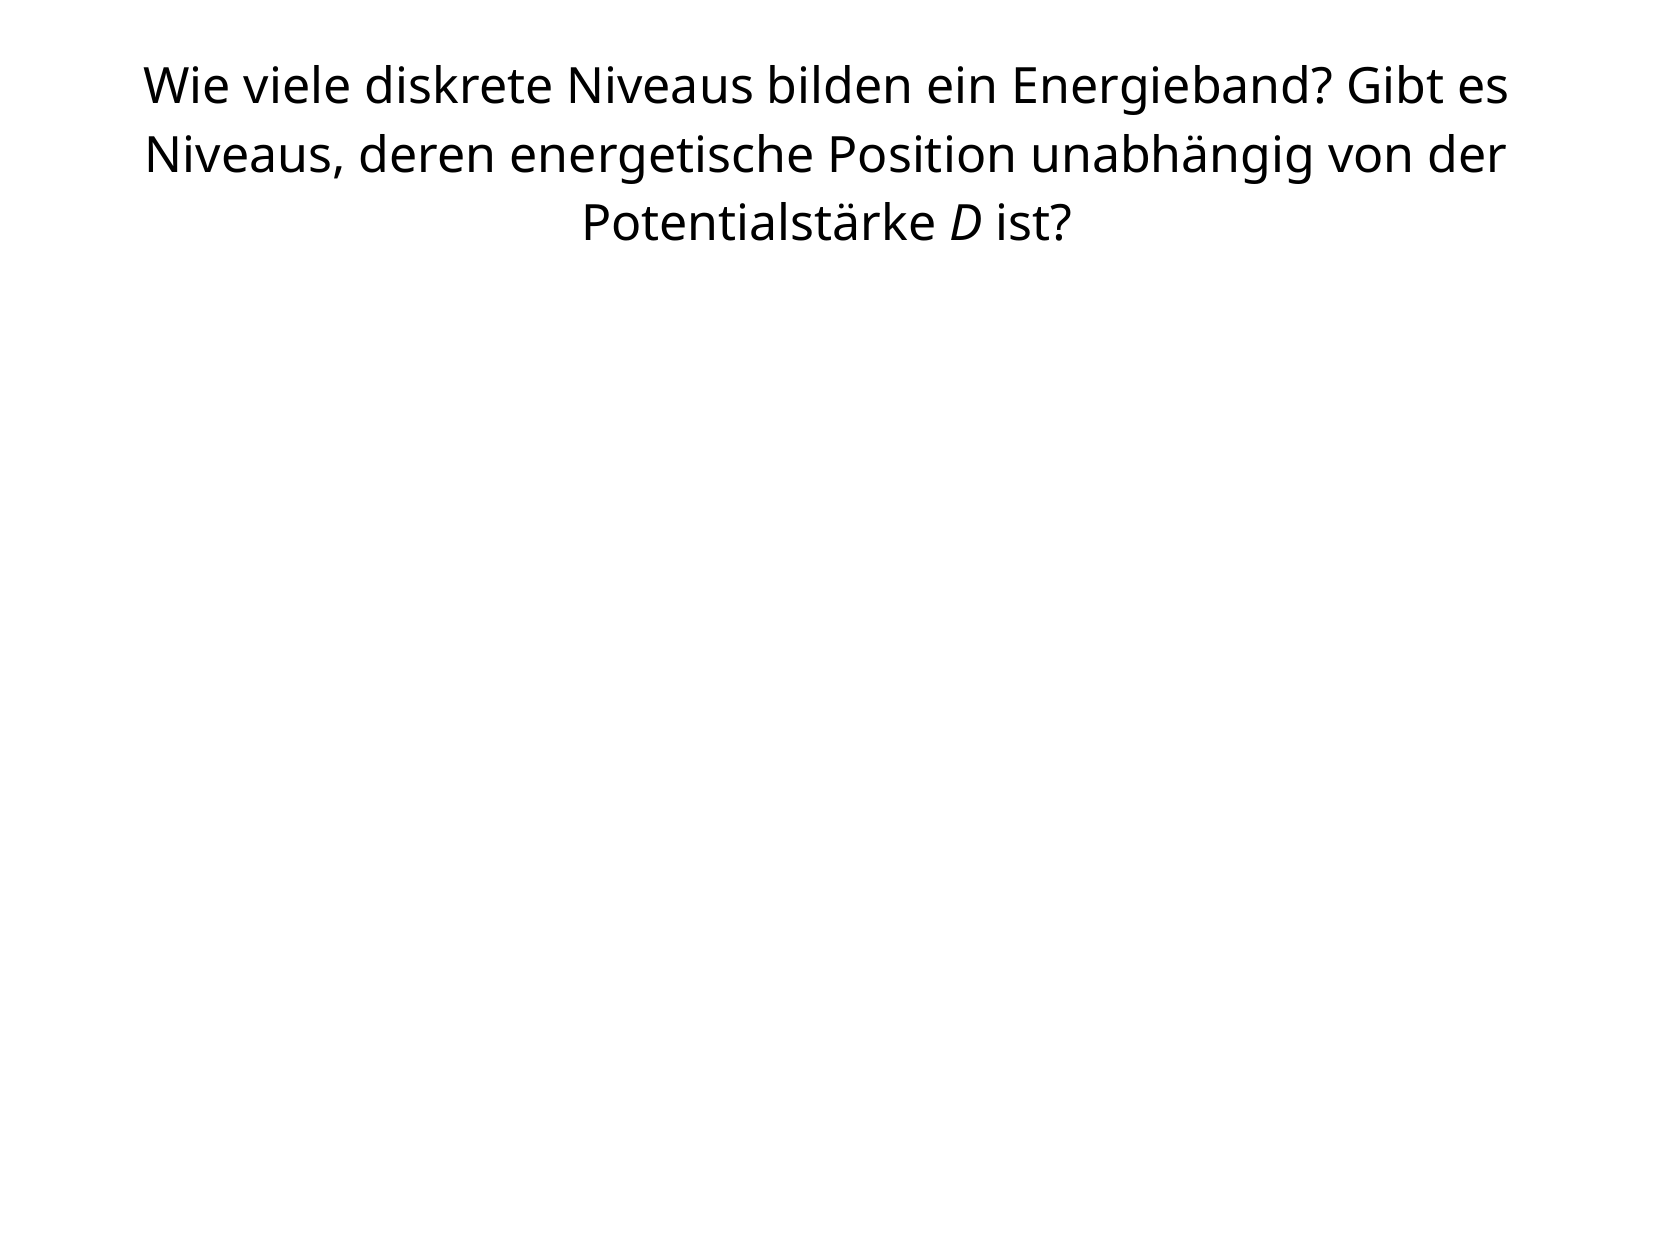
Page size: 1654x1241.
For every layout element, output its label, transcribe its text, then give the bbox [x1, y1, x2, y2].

title Wie viele diskrete Niveaus bilden ein Energieband? Gibt es Niveaus, deren energetische Position unabhängig von der Potentialstärke D ist? [82, 49, 1571, 257]
